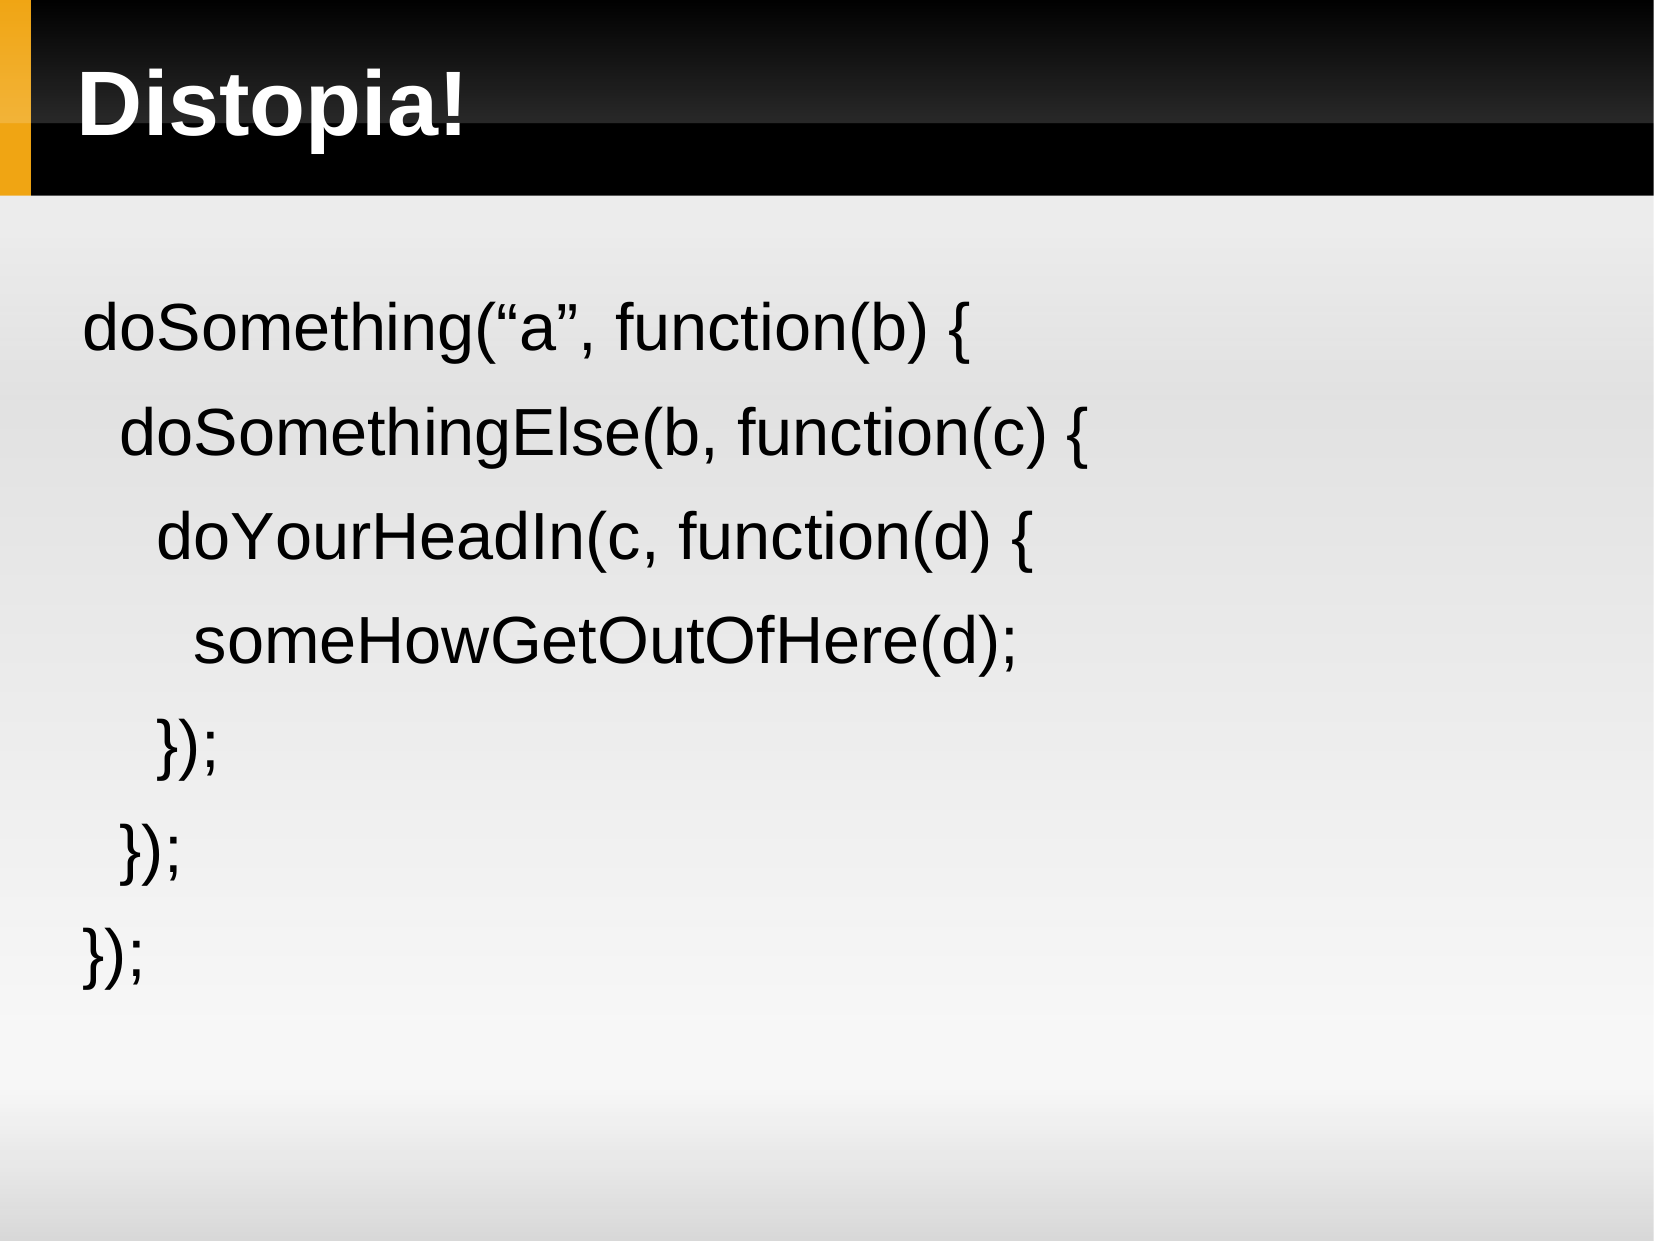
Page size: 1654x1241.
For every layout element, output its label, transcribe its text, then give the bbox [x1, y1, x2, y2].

picture [0, 0, 1654, 1241]
title Distopia! [76, 0, 1565, 208]
list doSomething(“a”, function(b) { doSomethingElse(b, function(c) { doYourHeadIn(c, function(d) { someHowGetOutOfHere(d); }); }); }); [82, 290, 1571, 1109]
